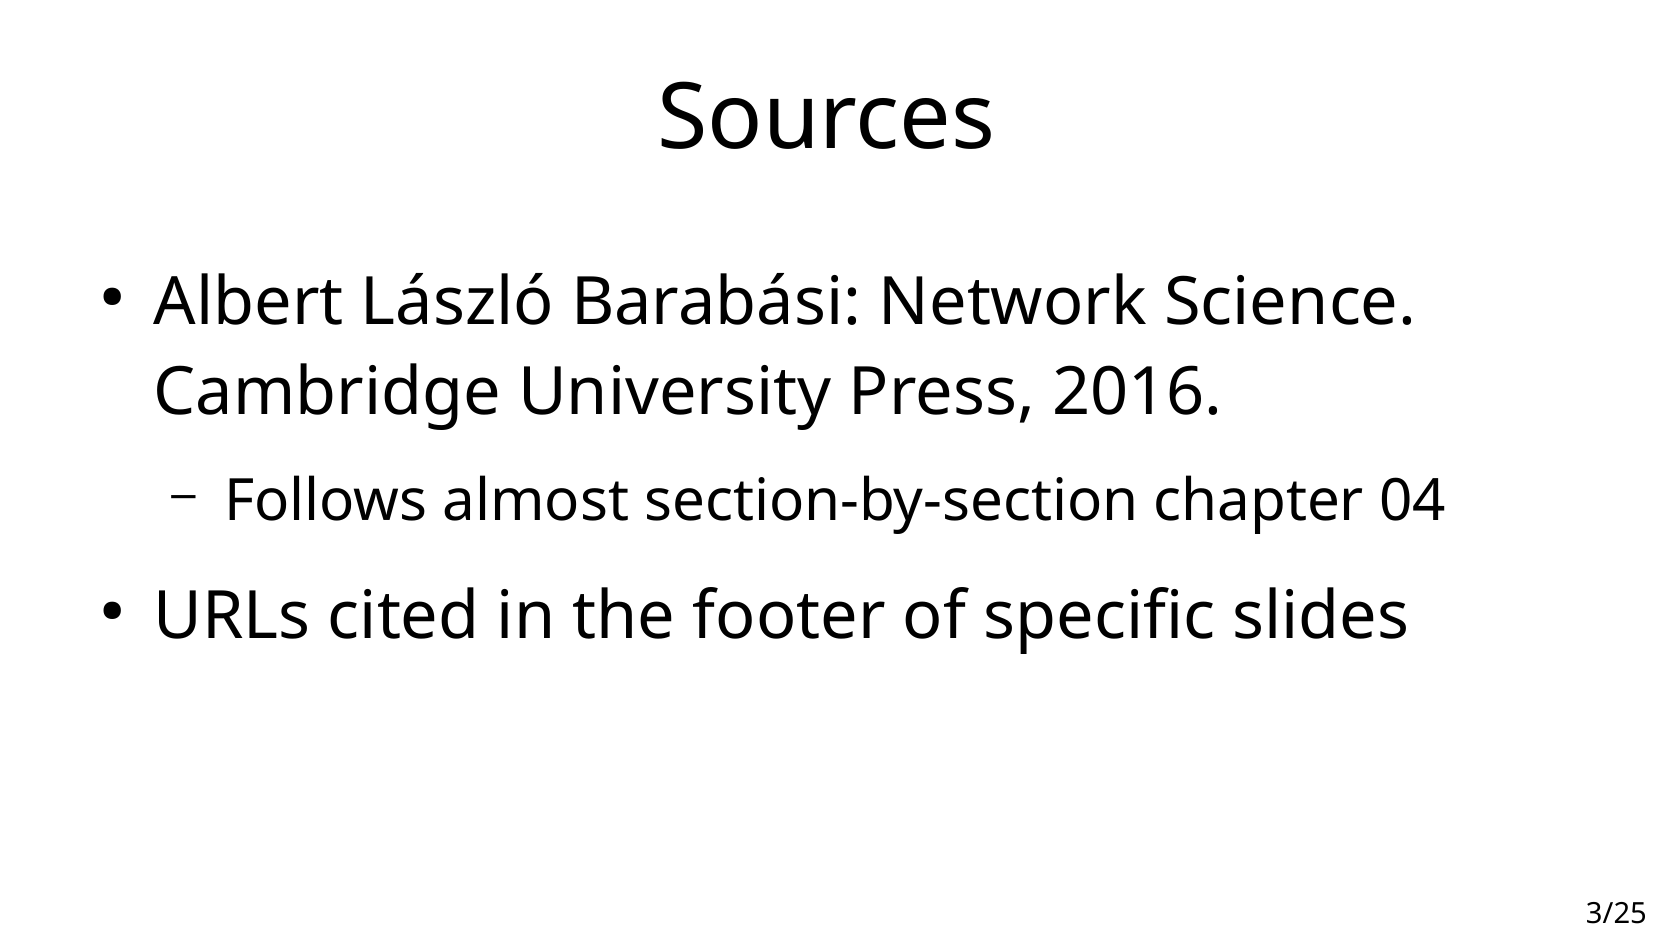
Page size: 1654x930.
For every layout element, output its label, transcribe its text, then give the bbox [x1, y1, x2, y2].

title Sources [82, 1, 1571, 225]
list Albert László Barabási: Network Science. Cambridge University Press, 2016. Follows almost section-by-section chapter 04 URLs cited in the footer of specific slides [82, 252, 1571, 793]
